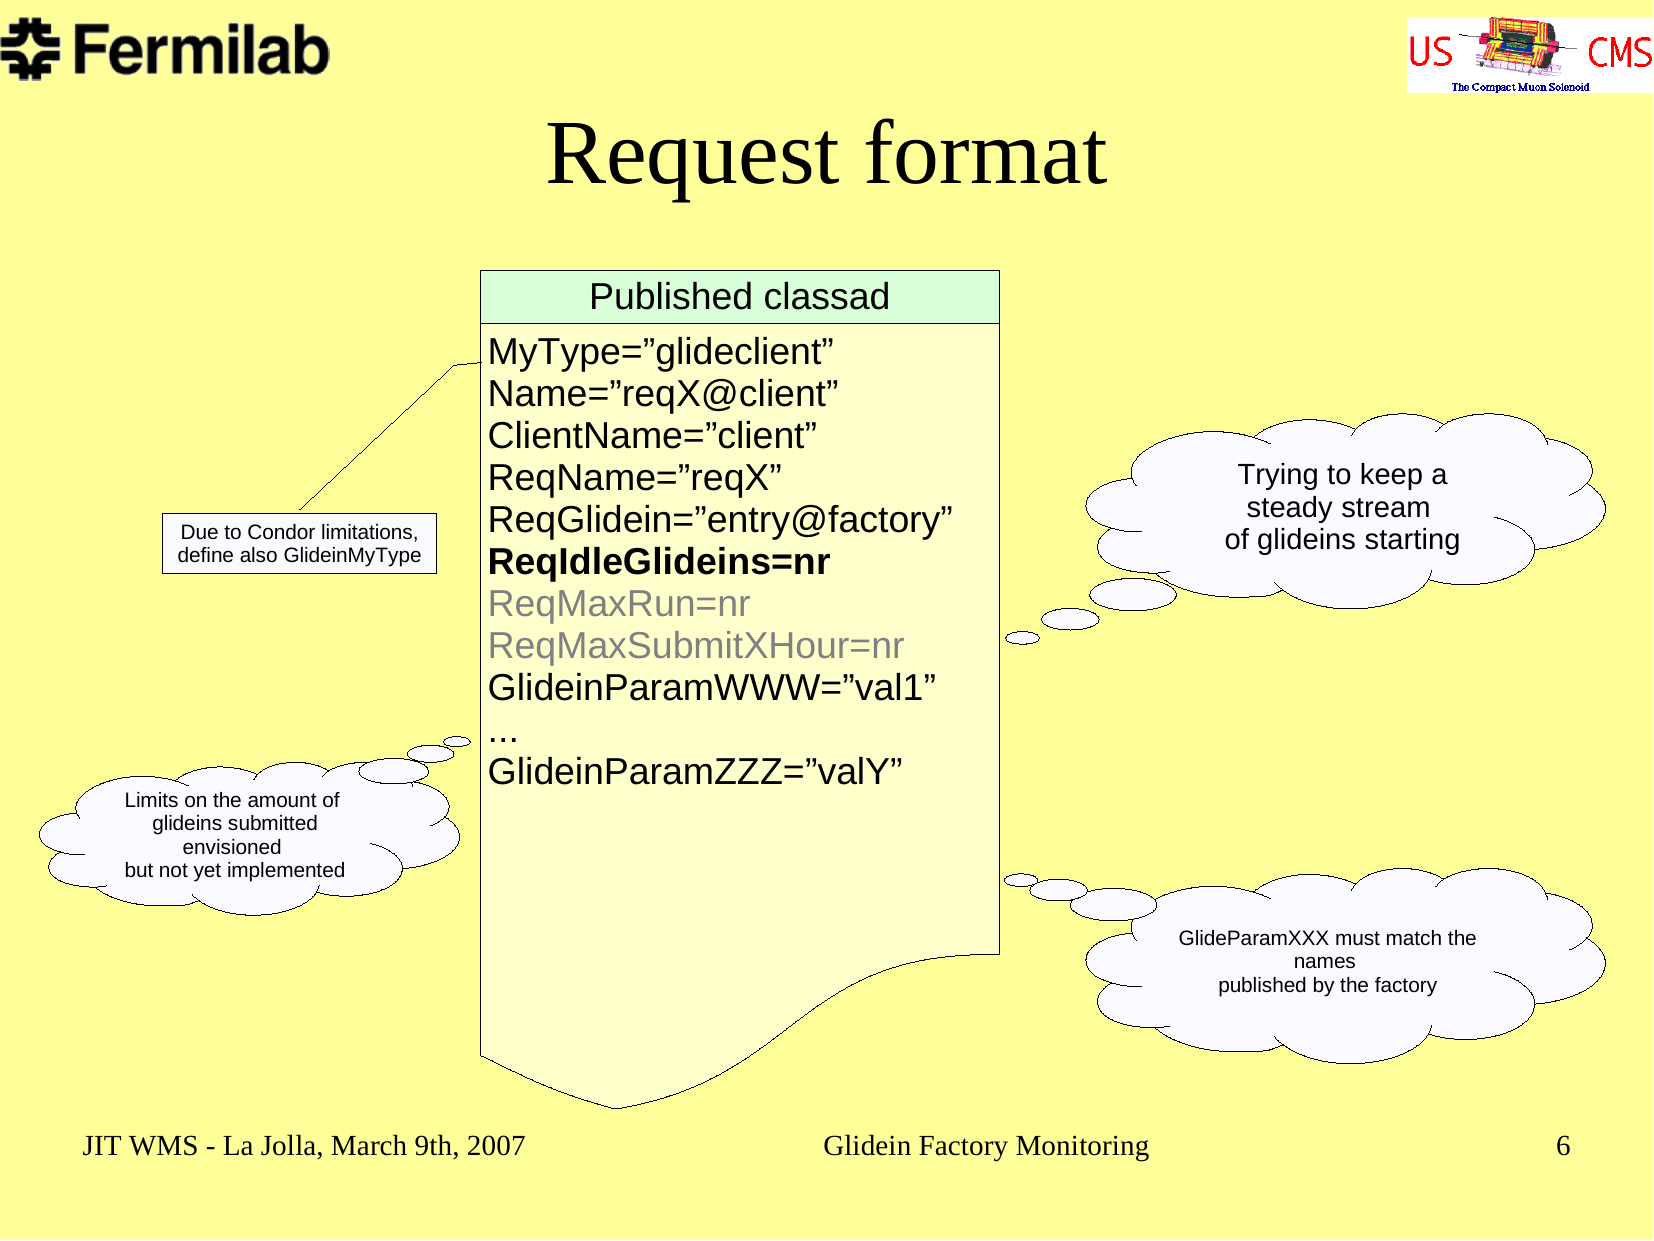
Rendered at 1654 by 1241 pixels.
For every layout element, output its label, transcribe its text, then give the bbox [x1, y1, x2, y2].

picture [0, 17, 330, 81]
picture [1407, 17, 1654, 93]
text_box Limits on the amount of glideins submitted envisioned but not yet implemented [39, 745, 460, 916]
text_box Trying to keep a steady stream of glideins starting [1041, 608, 1100, 631]
text_box Published classad [480, 270, 1000, 324]
text_box Trying to keep a steady stream of glideins starting [1089, 578, 1177, 611]
title Request format [82, 49, 1571, 257]
text_box Trying to keep a steady stream of glideins starting [1085, 413, 1606, 609]
text_box Due to Condor limitations, define also GlideinMyType [162, 514, 437, 574]
text_box GlideParamXXX must match the names published by the factory [1004, 868, 1606, 1064]
text_box MyType=”glideclient” Name=”reqX@client” ClientName=”client” ReqName=”reqX” ReqGlidein=”entry@factory” ReqIdleGlideins=nr ReqMaxRun=nr ReqMaxSubmitXHour=nr GlideinParamWWW=”val1” ... GlideinParamZZZ=”valY” [480, 324, 1000, 1109]
